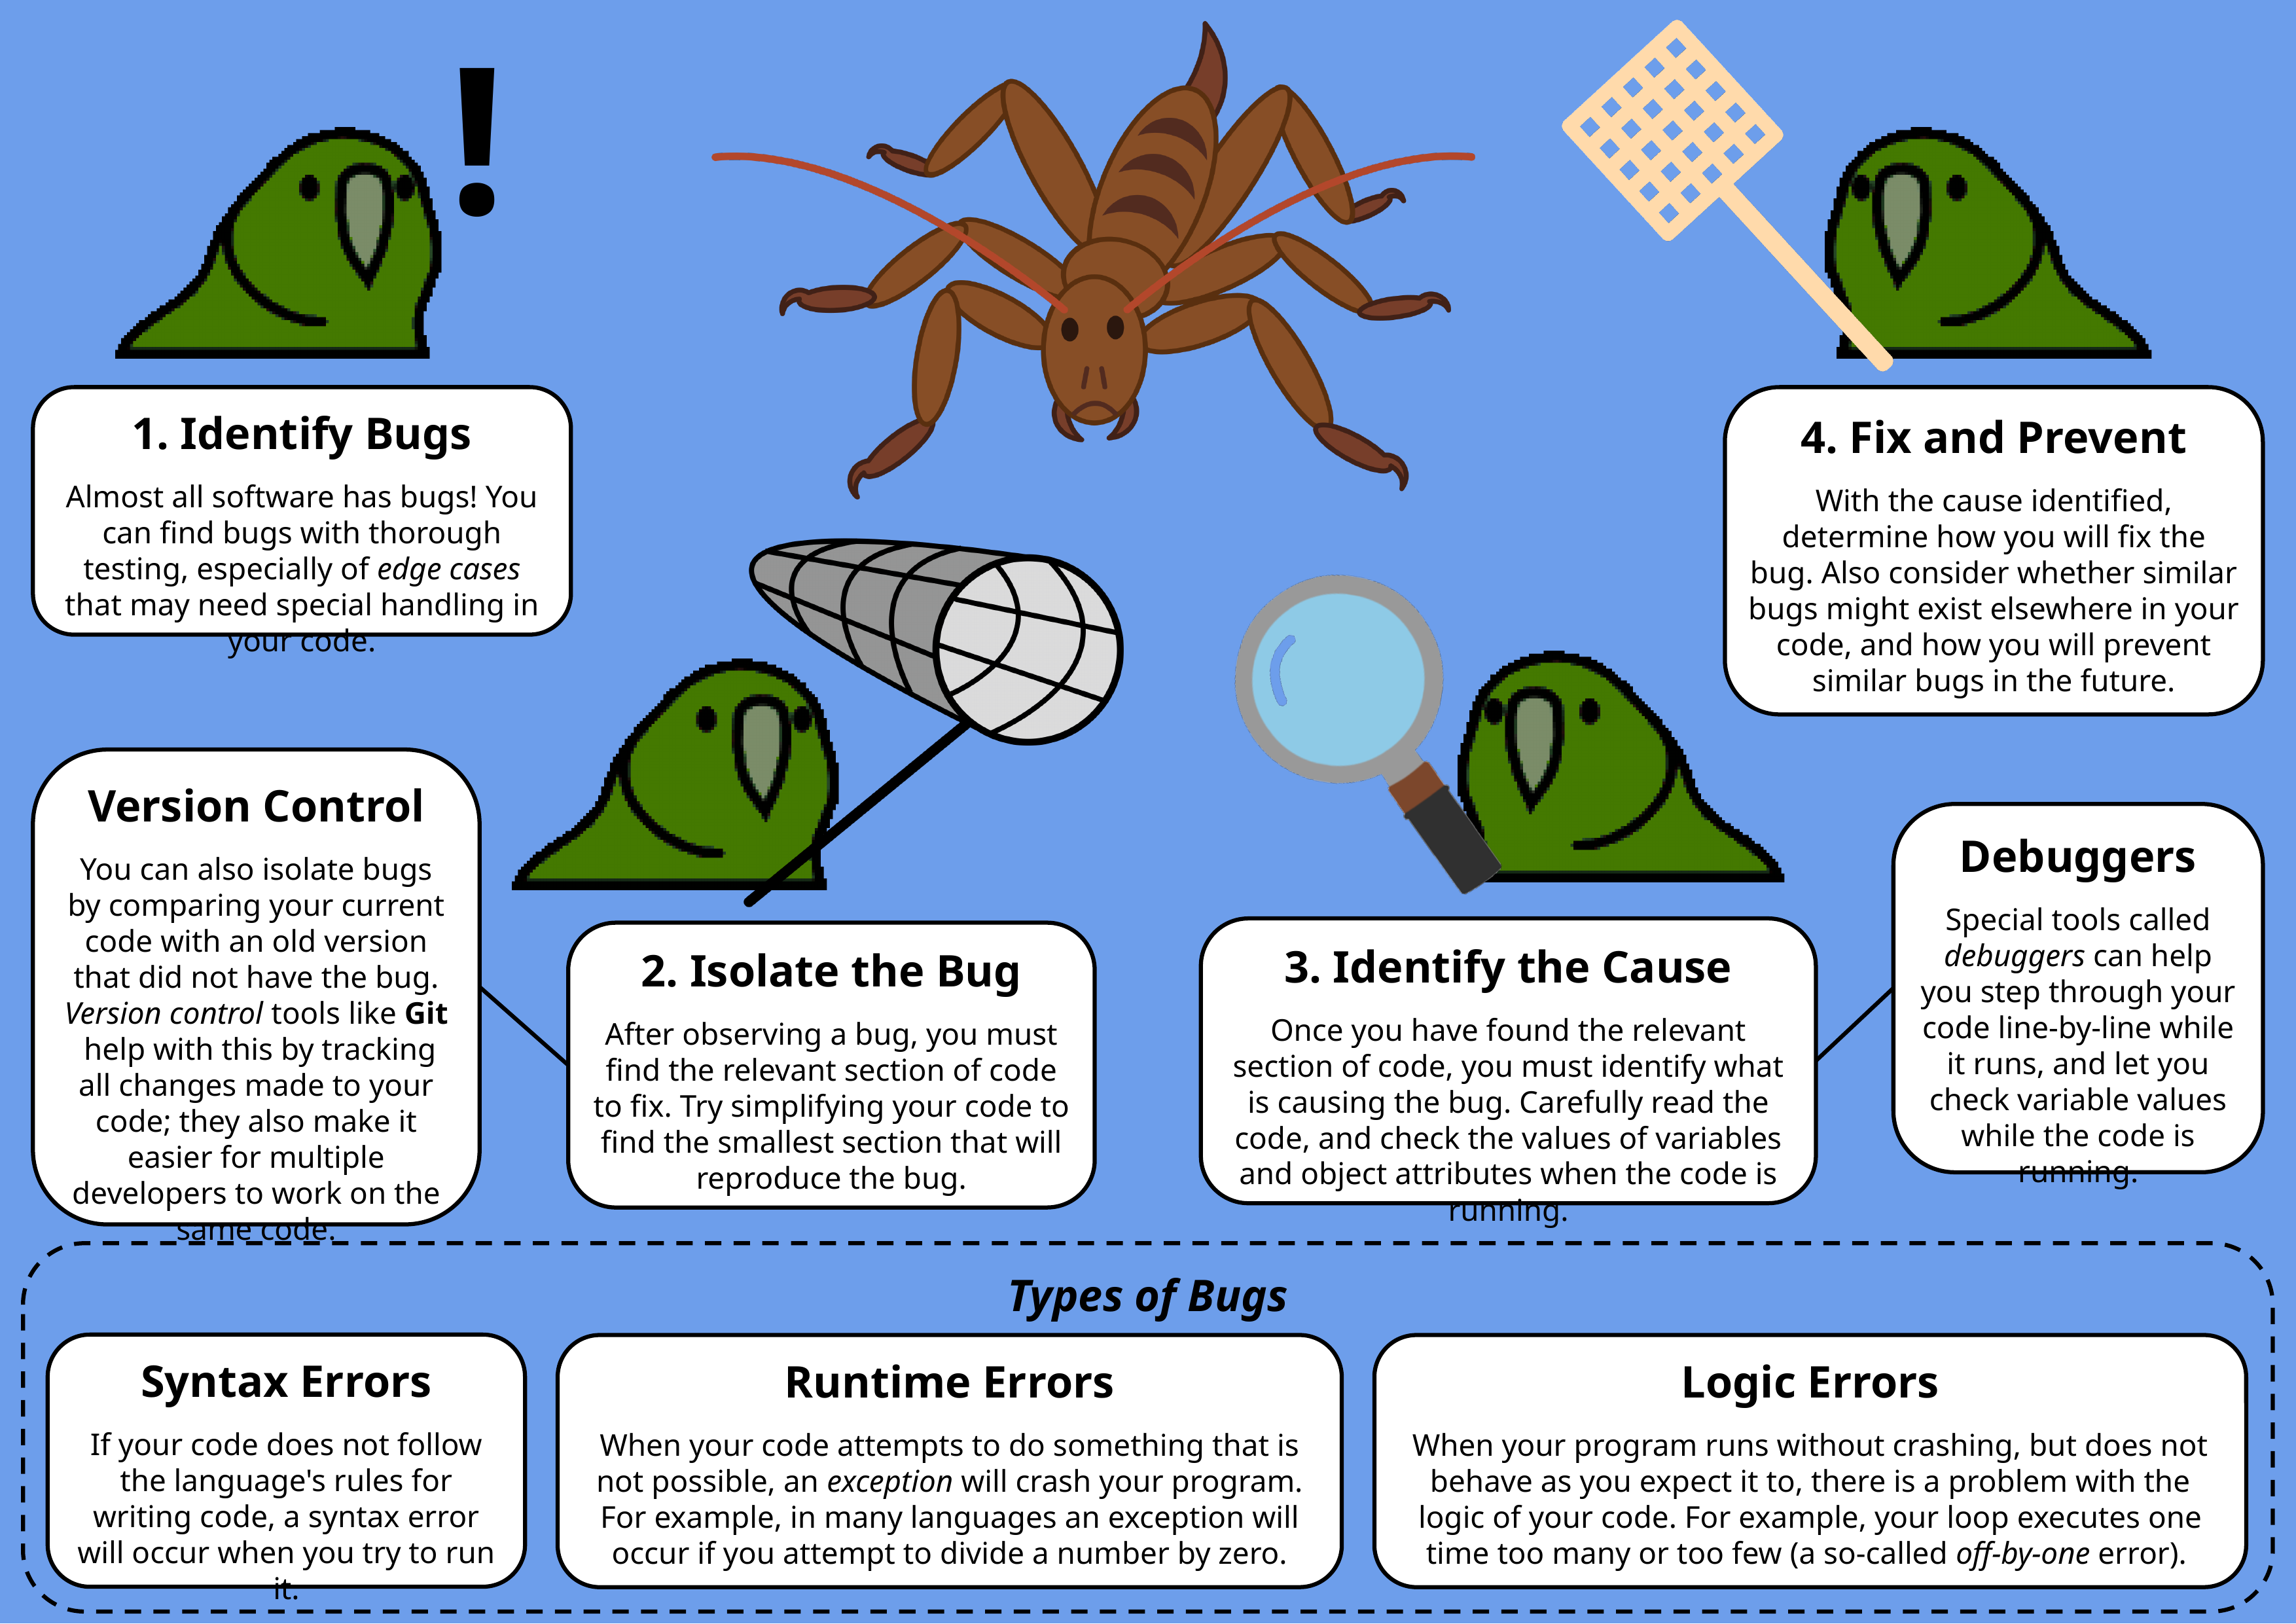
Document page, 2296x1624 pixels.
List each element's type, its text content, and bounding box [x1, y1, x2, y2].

text_box 2. Isolate the Bug After observing a bug, you must find the relevant section of code to fix. Try simplifying your code to find the smallest section that will reproduce the bug. [568, 922, 1095, 1208]
text_box 1. Identify Bugs Almost all software has bugs! You can find bugs with thorough testing, especially of edge cases that may need special handling in your code. [33, 387, 571, 635]
text_box ! [414, 0, 539, 266]
text_box Types of Bugs [23, 1243, 2273, 1612]
text_box Runtime Errors When your code attempts to do something that is not possible, an exception will crash your program. For example, in many languages an exception will occur if you attempt to divide a number by zero. [557, 1335, 1342, 1587]
text_box Version Control You can also isolate bugs by comparing your current code with an old version that did not have the bug. Version control tools like Git help with this by tracking all changes made to your code; they also make it easier for multiple developers to work on the same code. [33, 749, 480, 1225]
text_box Debuggers Special tools called debuggers can help you step through your code line-by-line while it runs, and let you check variable values while the code is running. [1893, 804, 2263, 1172]
picture [82, 0, 462, 359]
picture [711, 21, 1475, 499]
picture [479, 510, 1124, 907]
text_box 3. Identify the Cause Once you have found the relevant section of code, you must identify what is causing the bug. Carefully read the code, and check the values of variables and object attributes when the code is running. [1200, 918, 1816, 1204]
text_box Syntax Errors If your code does not follow the language's rules for writing code, a syntax error will occur when you try to run it. [47, 1334, 526, 1587]
picture [1558, 0, 2184, 422]
text_box Logic Errors When your program runs without crashing, but does not behave as you expect it to, there is a problem with the logic of your code. For example, your loop executes one time too many or too few (a so-called off-by-one error). [1374, 1335, 2246, 1587]
text_box 4. Fix and Prevent With the cause identified, determine how you will fix the bug. Also consider whether similar bugs might exist elsewhere in your code, and how you will prevent similar bugs in the future. [1725, 387, 2263, 715]
picture [1166, 502, 1817, 952]
